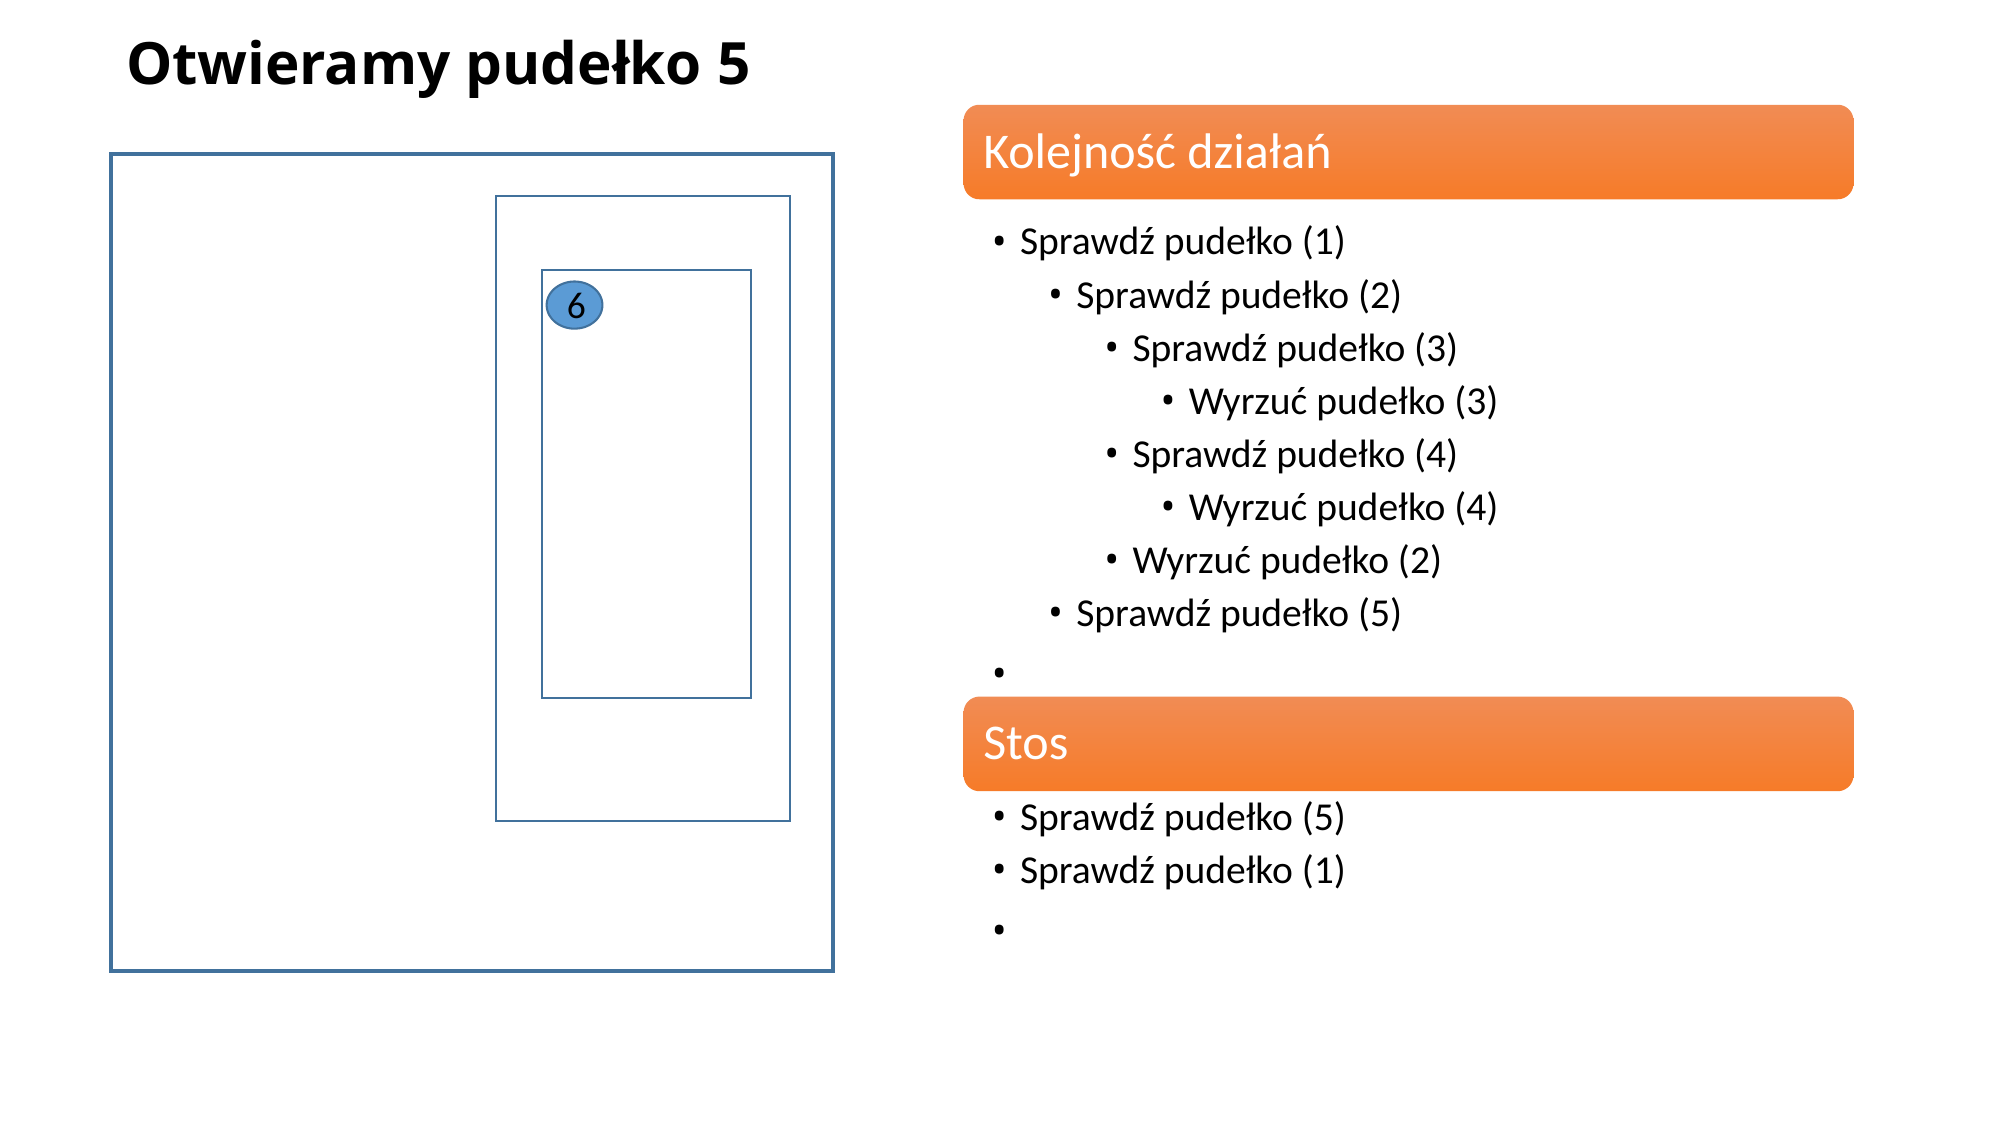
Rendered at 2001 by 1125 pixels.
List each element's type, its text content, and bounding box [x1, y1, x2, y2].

text_box Kolejność działań [963, 106, 1854, 200]
text_box [586, 283, 603, 327]
text_box Stos [963, 696, 1854, 791]
text_box Sprawdź pudełko (5) Sprawdź pudełko (1) [963, 791, 1854, 955]
text_box [546, 292, 551, 318]
text_box 6 [551, 273, 586, 335]
text_box Otwieramy pudełko 5 [110, 19, 2000, 106]
text_box Sprawdź pudełko (1) Sprawdź pudełko (2) Sprawdź pudełko (3) Wyrzuć pudełko (3) Sprawdź pudełko (4) Wyrzuć pudełko (4) Wyrzuć pudełko (2) Sprawdź pudełko (5) [963, 215, 1854, 697]
